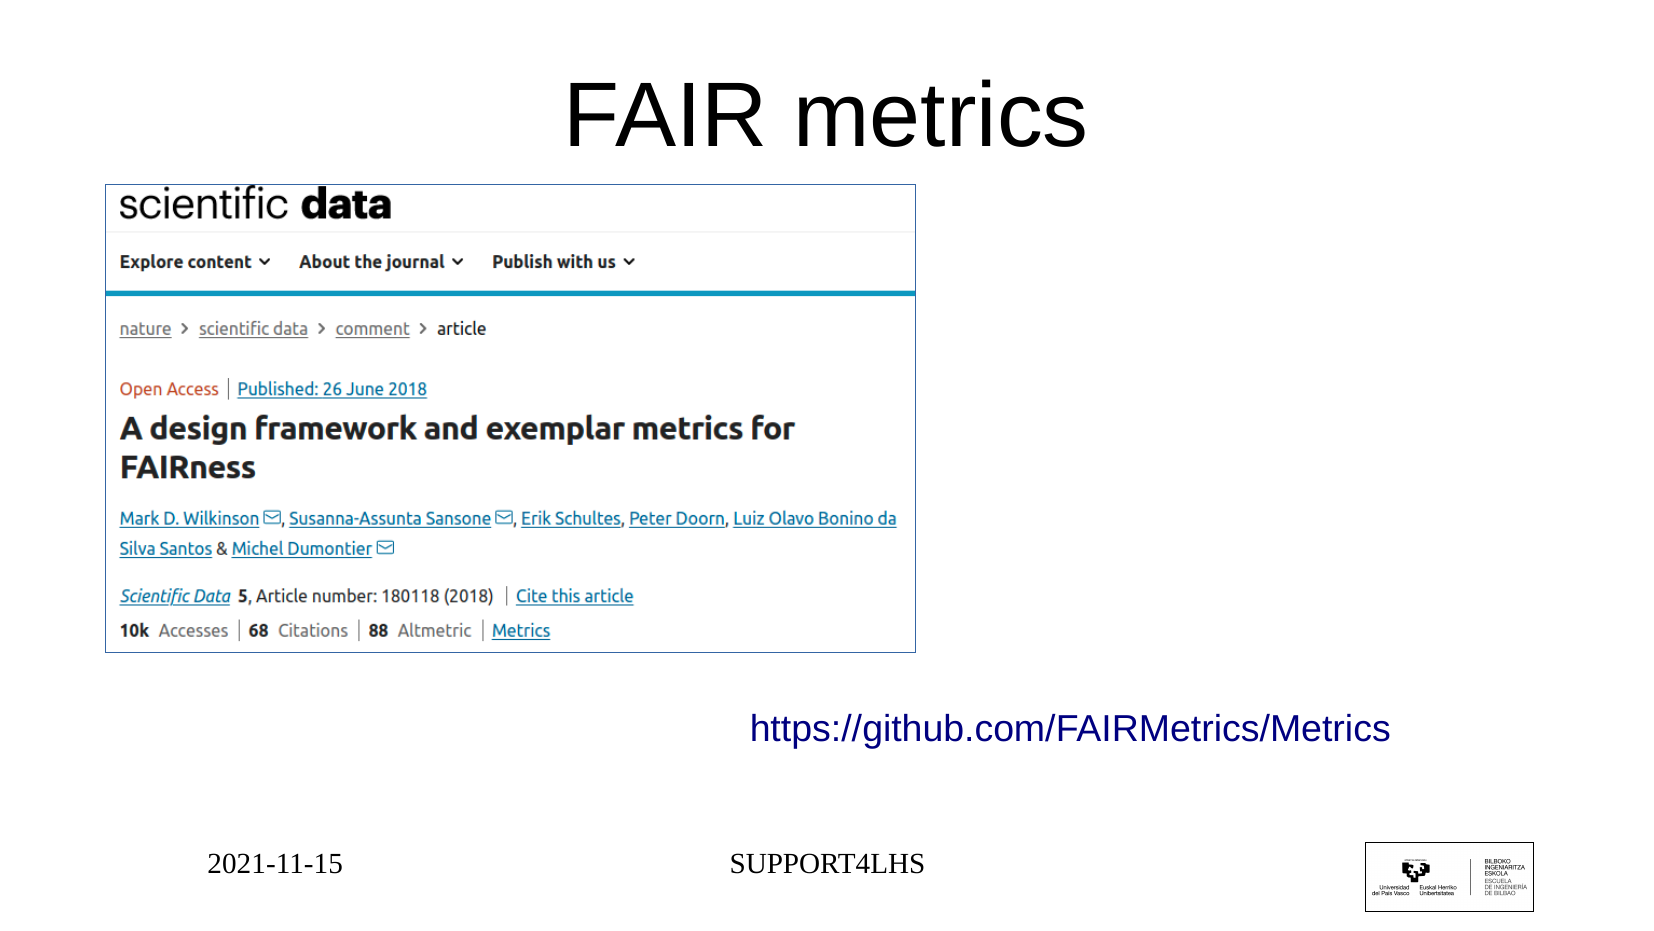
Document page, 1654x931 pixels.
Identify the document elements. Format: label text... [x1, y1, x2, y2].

picture [105, 184, 916, 290]
text_box https://github.com/FAIRMetrics/Metrics [735, 700, 1407, 758]
subtitle [82, 217, 1571, 758]
title FAIR metrics [82, 37, 1571, 193]
picture [1366, 843, 1533, 911]
picture [105, 297, 916, 653]
